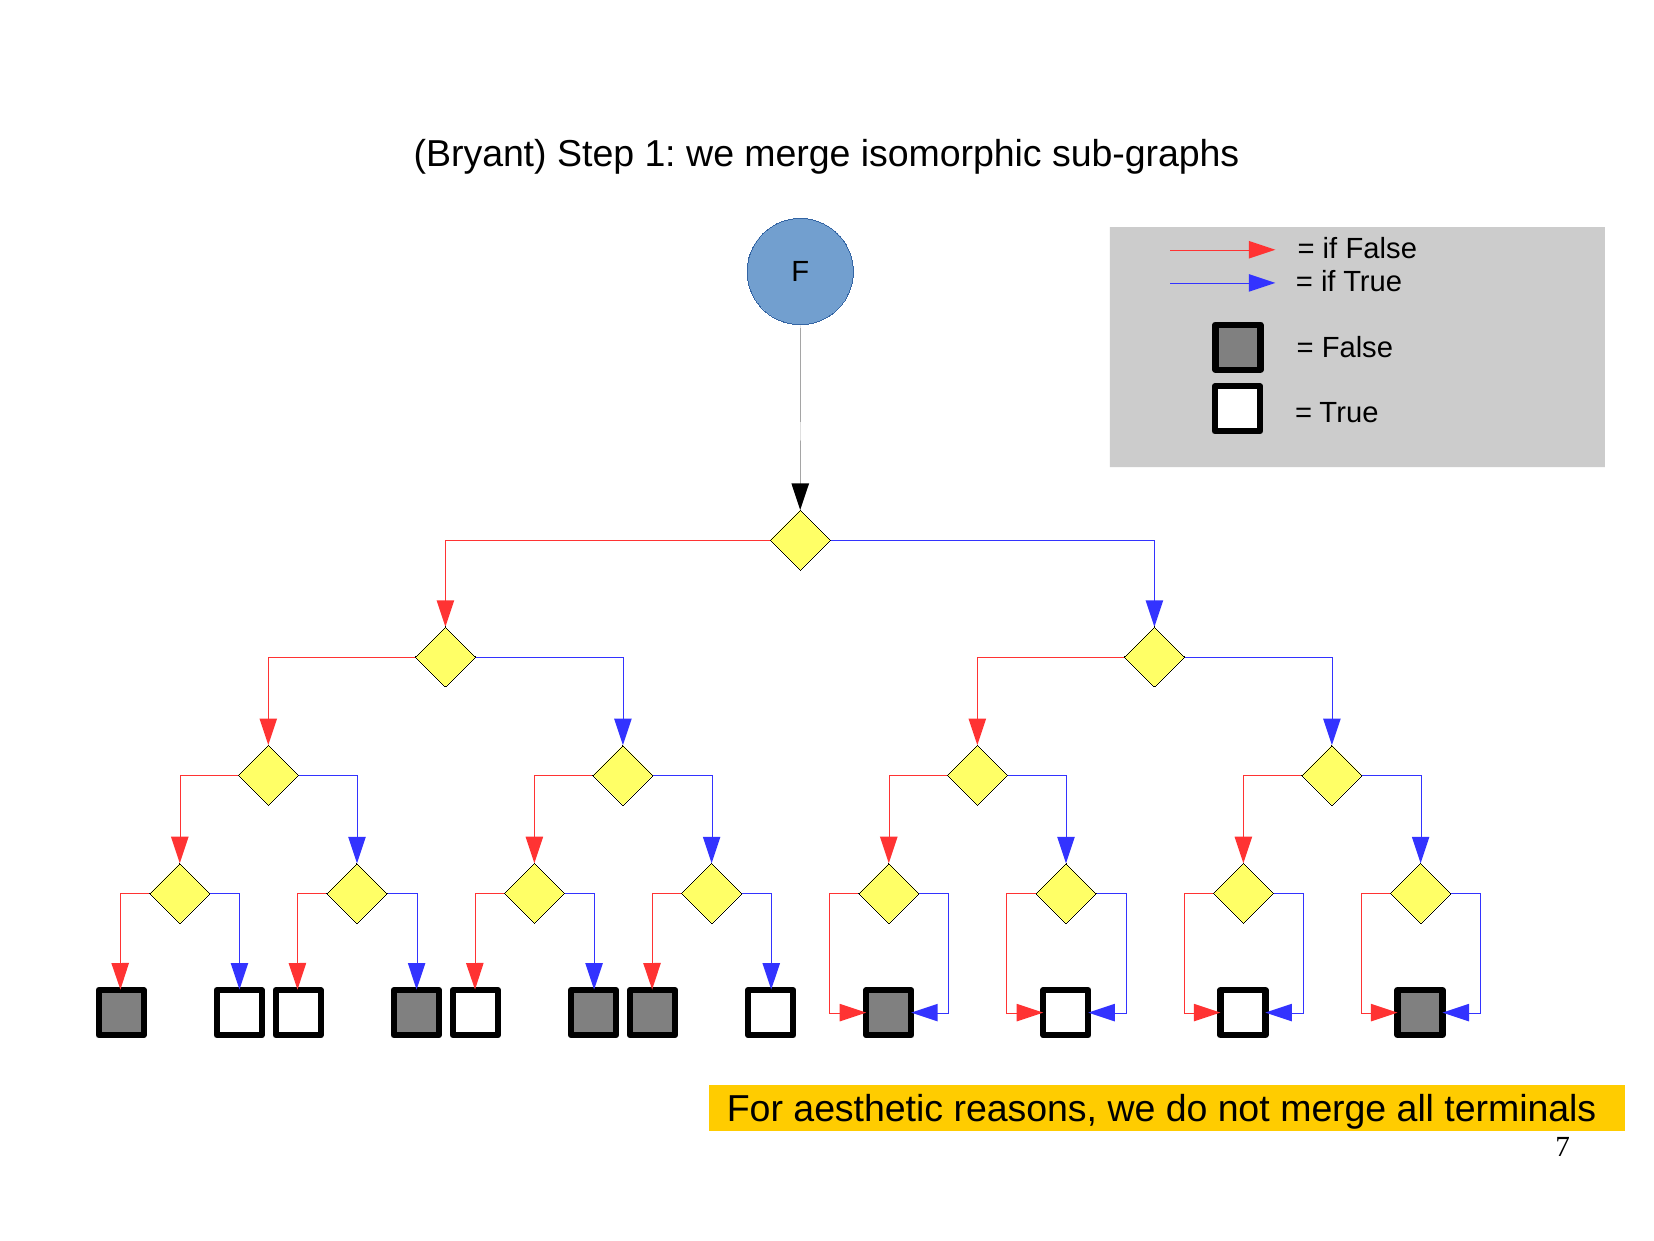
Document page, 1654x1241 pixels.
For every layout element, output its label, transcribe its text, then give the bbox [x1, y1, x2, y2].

text_box [1036, 863, 1097, 924]
text_box [866, 990, 912, 1036]
text_box [452, 990, 498, 1036]
text_box [858, 863, 919, 924]
text_box [98, 990, 144, 1036]
text_box [238, 745, 299, 806]
text_box [571, 990, 617, 1036]
text_box [393, 990, 439, 1036]
text_box [748, 990, 794, 1036]
text_box [630, 990, 676, 1036]
text_box [1215, 324, 1261, 370]
text_box [216, 990, 262, 1036]
text_box [1124, 626, 1185, 687]
text_box [149, 863, 210, 924]
title (Bryant) Step 1: we merge isomorphic sub-graphs [82, 49, 1571, 257]
text_box For aesthetic reasons, we do not merge all terminals [709, 1085, 1625, 1131]
text_box [1043, 990, 1089, 1036]
text_box [1301, 745, 1362, 806]
text_box [592, 745, 653, 806]
text_box = if False = if True = False = True [1109, 227, 1605, 468]
text_box [326, 863, 388, 924]
text_box [1215, 386, 1261, 432]
text_box [1397, 990, 1443, 1036]
text_box [415, 626, 476, 687]
text_box F [747, 257, 854, 325]
text_box [1213, 863, 1274, 924]
text_box [681, 863, 742, 924]
text_box [947, 745, 1008, 806]
text_box [504, 863, 565, 924]
text_box [1220, 990, 1266, 1036]
text_box [770, 510, 831, 571]
text_box [1390, 863, 1451, 924]
text_box [275, 990, 321, 1036]
